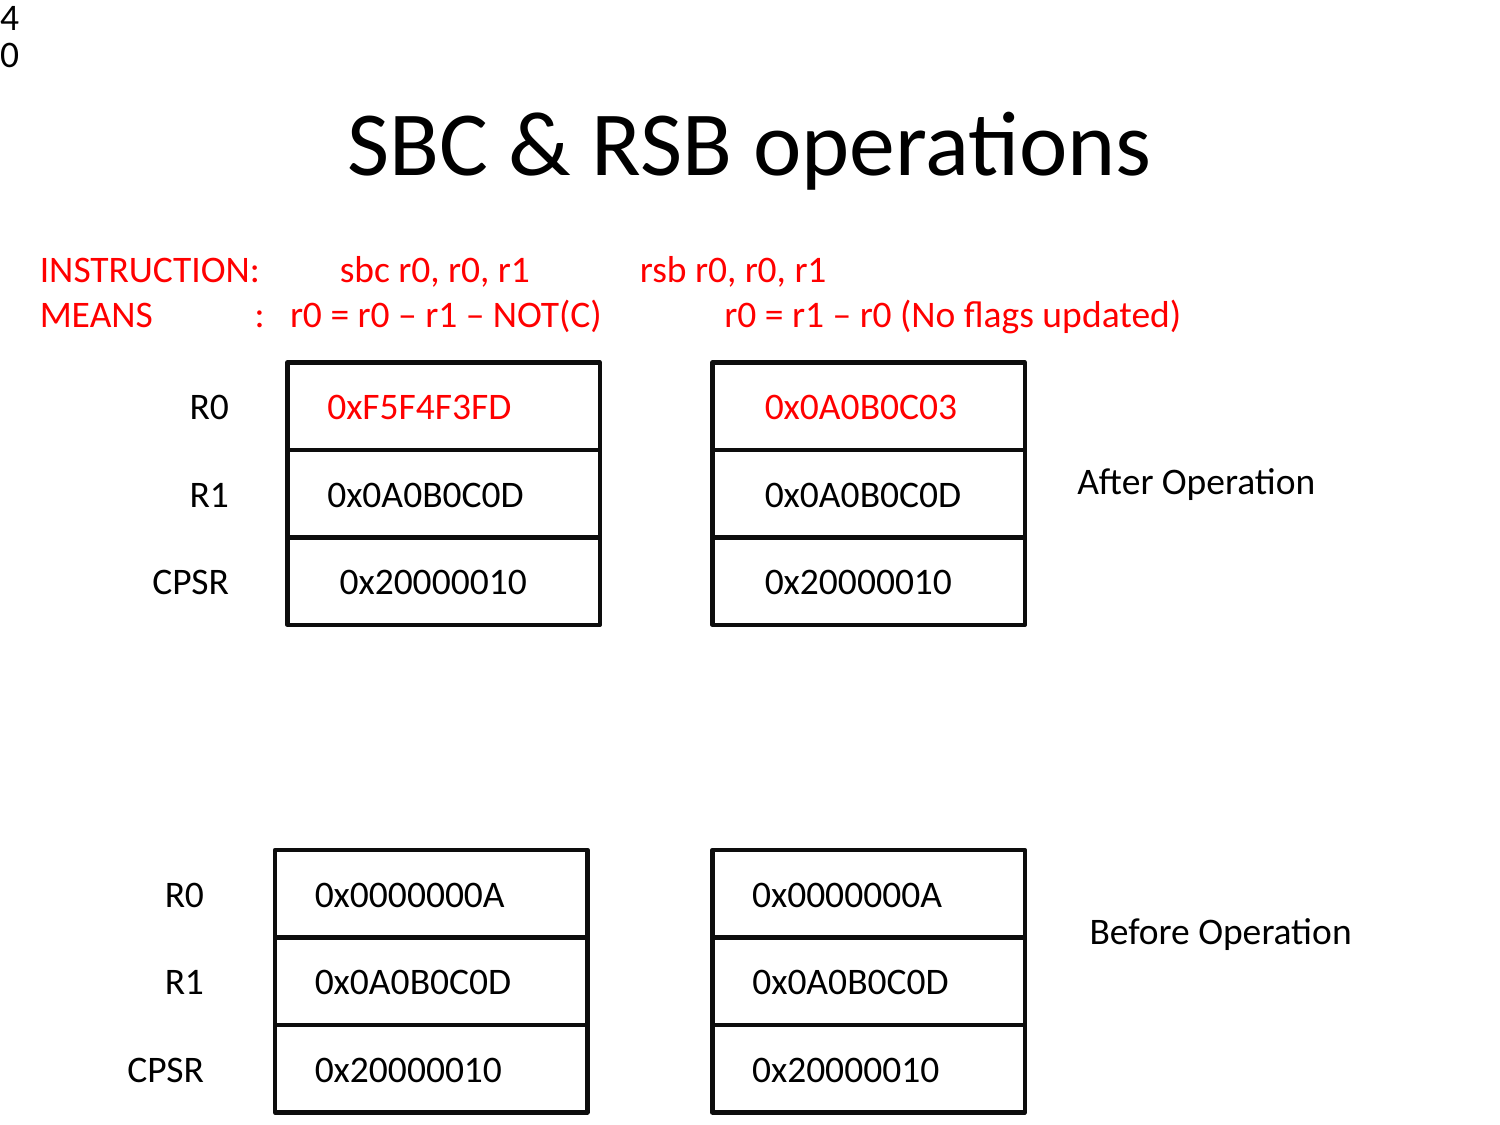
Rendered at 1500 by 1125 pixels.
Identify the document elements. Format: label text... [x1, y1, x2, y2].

text_box 0x20000010 [324, 549, 550, 610]
text_box 0x0A0B0C0D [312, 462, 563, 523]
text_box 0x0000000A [737, 862, 963, 923]
text_box After Operation [1062, 449, 1450, 510]
text_box R0 [149, 862, 225, 923]
text_box R1 [149, 949, 225, 1010]
text_box R1 [174, 462, 250, 523]
text_box 0x20000010 [737, 1037, 963, 1098]
text_box R0 [174, 374, 250, 435]
text_box 0x0000000A [299, 862, 525, 923]
text_box 0x0A0B0C03 [750, 374, 1000, 435]
title SBC & RSB operations [75, 45, 1425, 233]
text_box 0x0A0B0C0D [300, 949, 550, 1010]
text_box 0x0A0B0C0D [737, 949, 988, 1010]
text_box INSTRUCTION: sbc r0, r0, r1 rsb r0, r0, r1 MEANS : r0 = r0 – r1 – NOT(C) r0 = r1 – r0 (No flags updated) [24, 237, 1425, 343]
text_box Before Operation [1074, 899, 1463, 960]
text_box 0x20000010 [299, 1037, 525, 1098]
text_box CPSR [137, 549, 250, 610]
text_box 0x20000010 [749, 549, 975, 610]
text_box CPSR [112, 1037, 225, 1098]
text_box 0x0A0B0C0D [750, 462, 1000, 523]
text_box 0xF5F4F3FD [312, 374, 563, 435]
